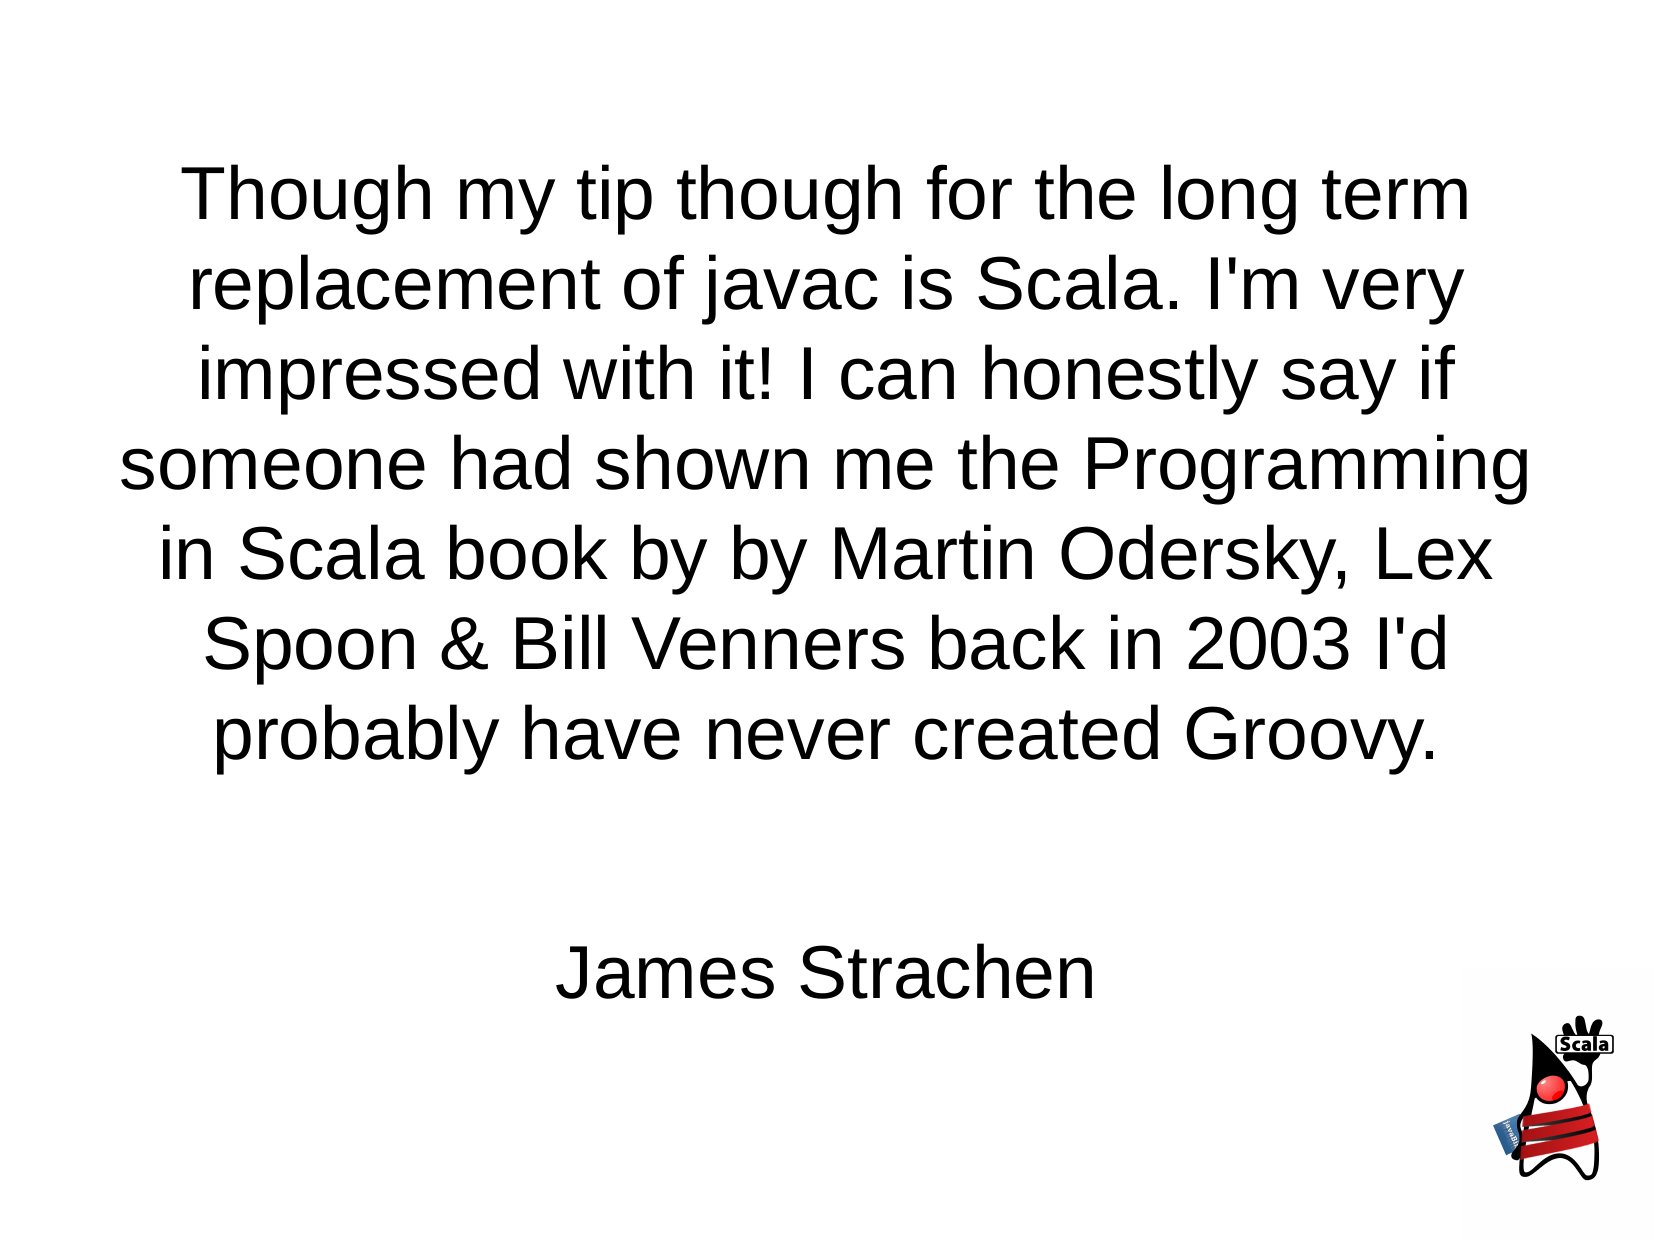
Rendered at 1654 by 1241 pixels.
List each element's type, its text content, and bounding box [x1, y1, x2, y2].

subtitle Though my tip though for the long term replacement of javac is Scala. I'm very impressed with it! I can honestly say if someone had shown me the Programming in Scala book by by Martin Odersky, Lex Spoon & Bill Venners back in 2003 I'd probably have never created Groovy. James Strachen [82, 56, 1571, 1102]
